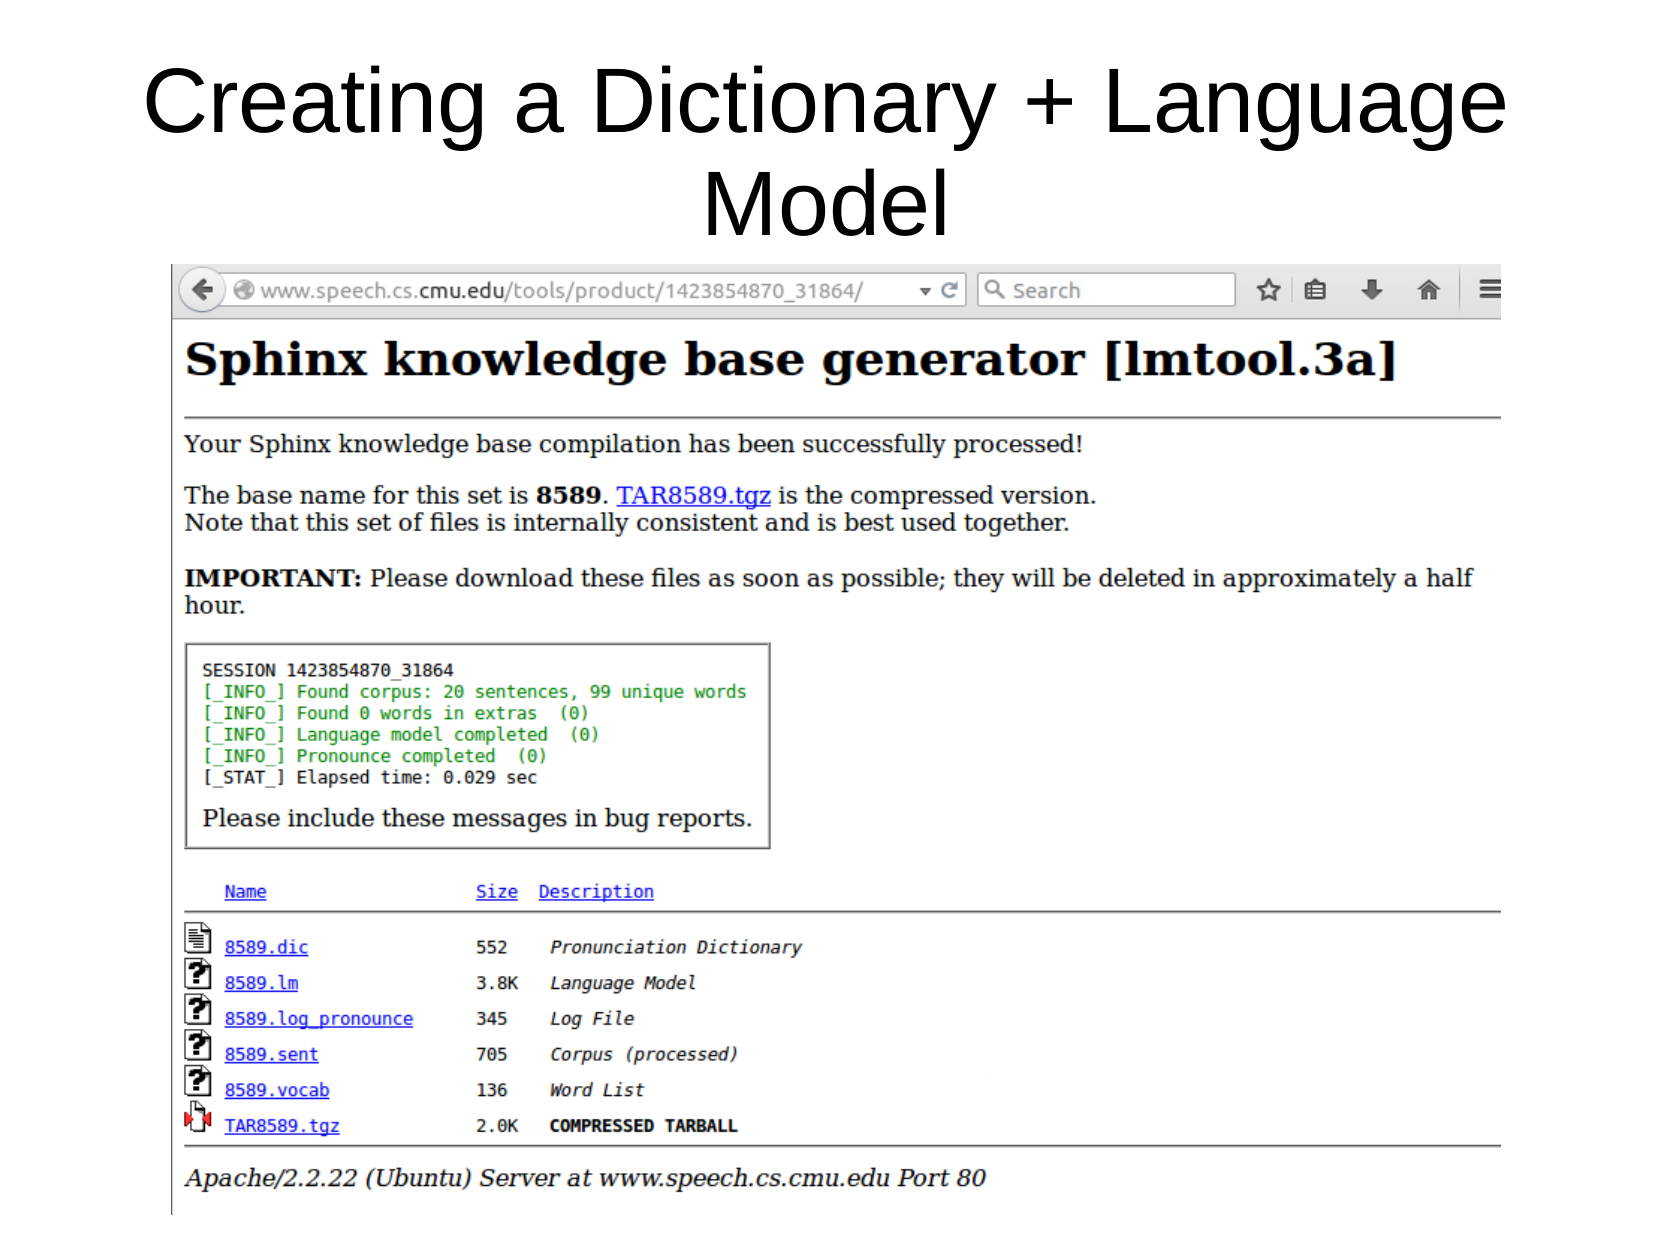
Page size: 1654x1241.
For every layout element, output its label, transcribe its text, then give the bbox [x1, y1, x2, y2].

title Creating a Dictionary + Language Model [82, 46, 1571, 260]
picture [171, 264, 1501, 1216]
